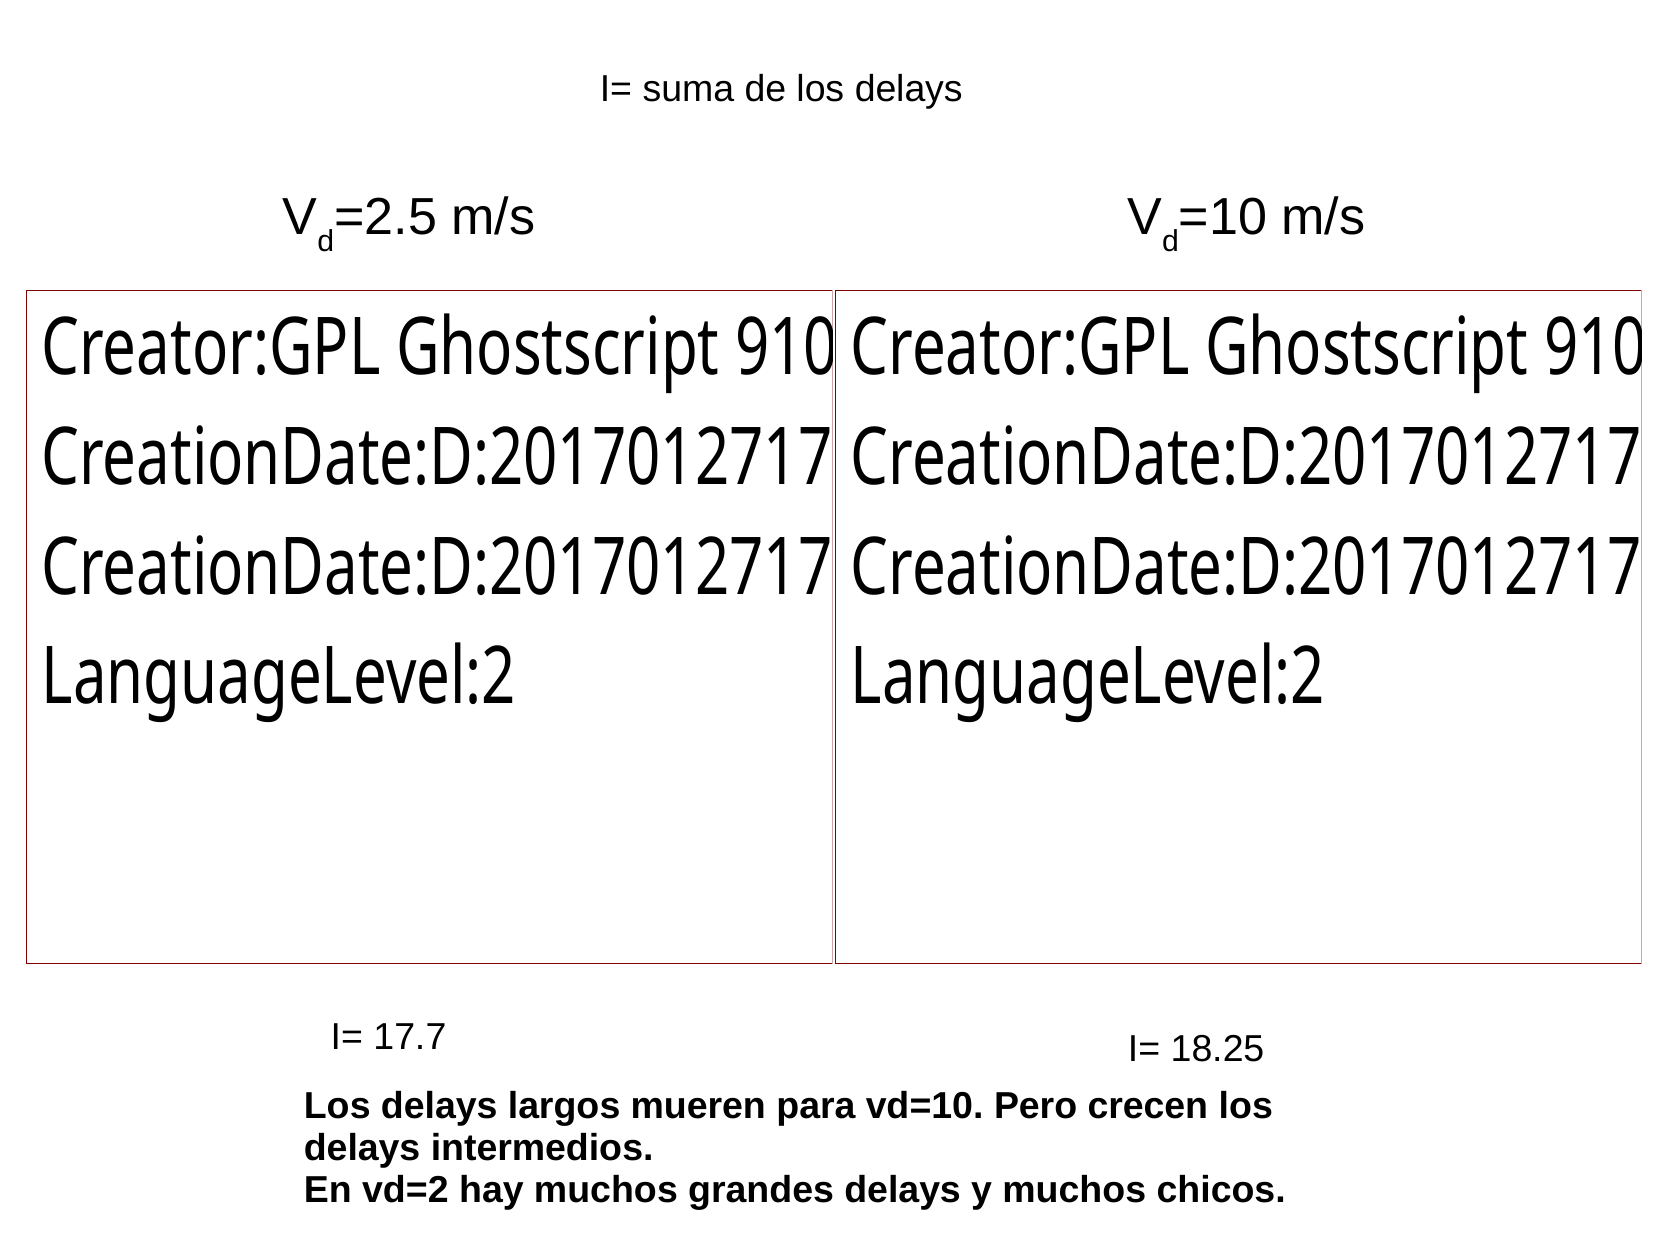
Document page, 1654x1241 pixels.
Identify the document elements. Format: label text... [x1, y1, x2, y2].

text_box Los delays largos mueren para vd=10. Pero crecen los delays intermedios. En vd=2 hay muchos grandes delays y muchos chicos. [289, 1077, 1410, 1219]
text_box I= suma de los delays [585, 60, 1111, 117]
text_box I= 17.7 [315, 1008, 541, 1066]
text_box I= 18.25 [1113, 1020, 1339, 1077]
picture [22, 285, 1642, 964]
text_box Vd=2.5 m/s [268, 180, 631, 266]
text_box Vd=10 m/s [1112, 180, 1471, 266]
